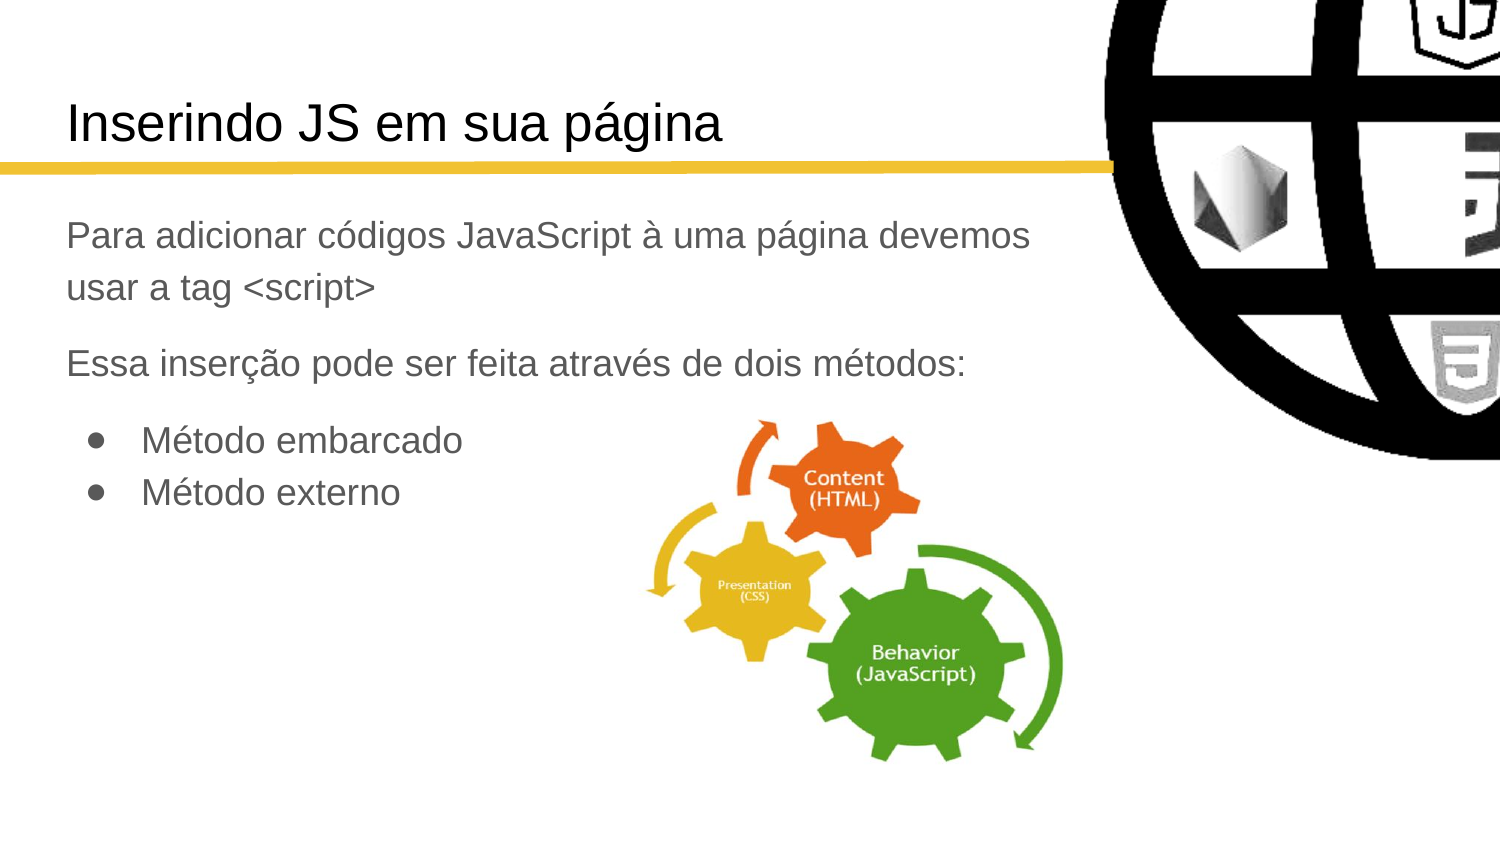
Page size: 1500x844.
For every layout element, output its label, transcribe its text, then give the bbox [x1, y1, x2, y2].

list Para adicionar códigos JavaScript à uma página devemos usar a tag <script> Essa inserção pode ser feita através de dois métodos: Método embarcado Método externo [51, 189, 1109, 750]
picture [614, 407, 1097, 777]
picture [1078, 0, 1500, 532]
title Inserindo JS em sua página [51, 72, 1449, 167]
